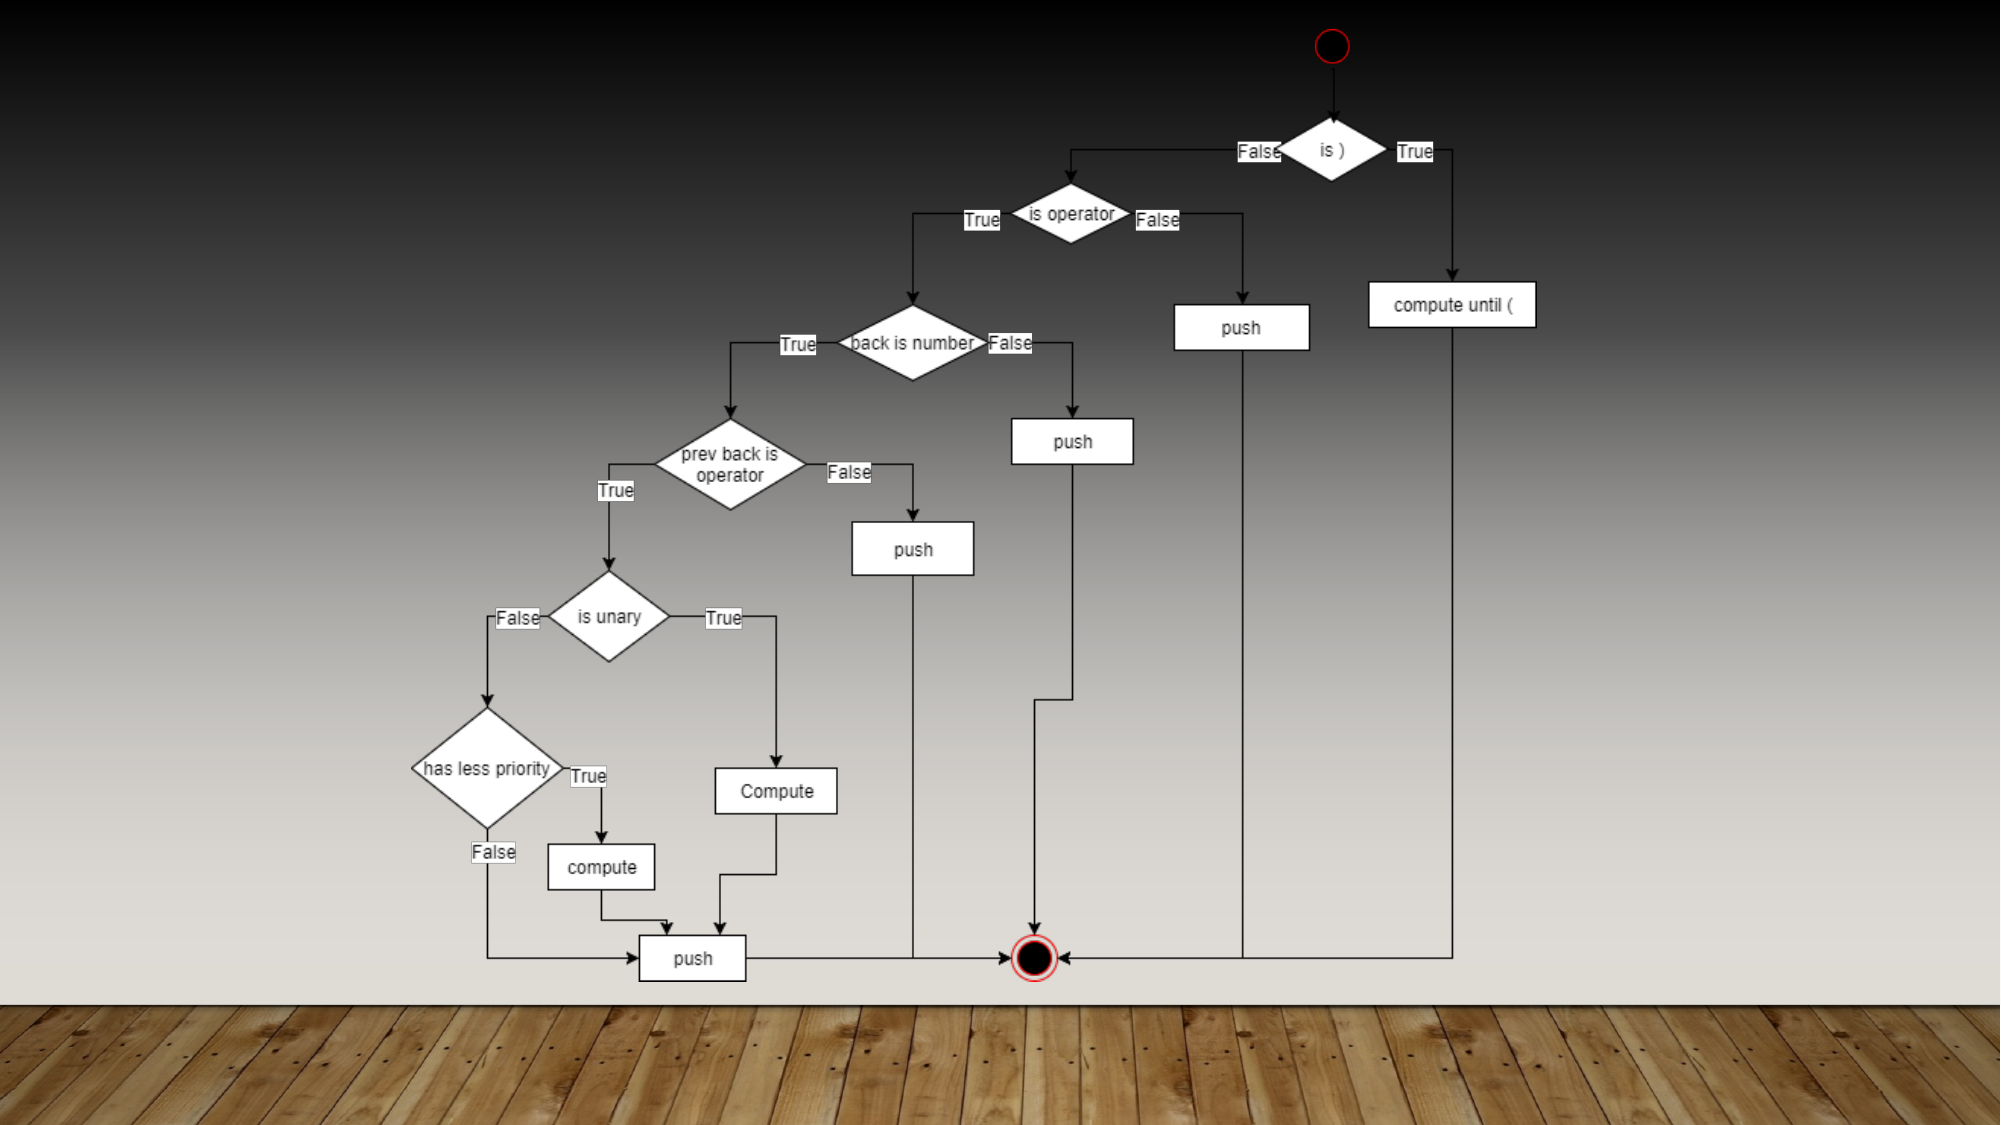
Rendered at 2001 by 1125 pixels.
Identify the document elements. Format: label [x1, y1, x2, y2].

picture [411, 23, 1537, 982]
picture [0, 1005, 2000, 1125]
